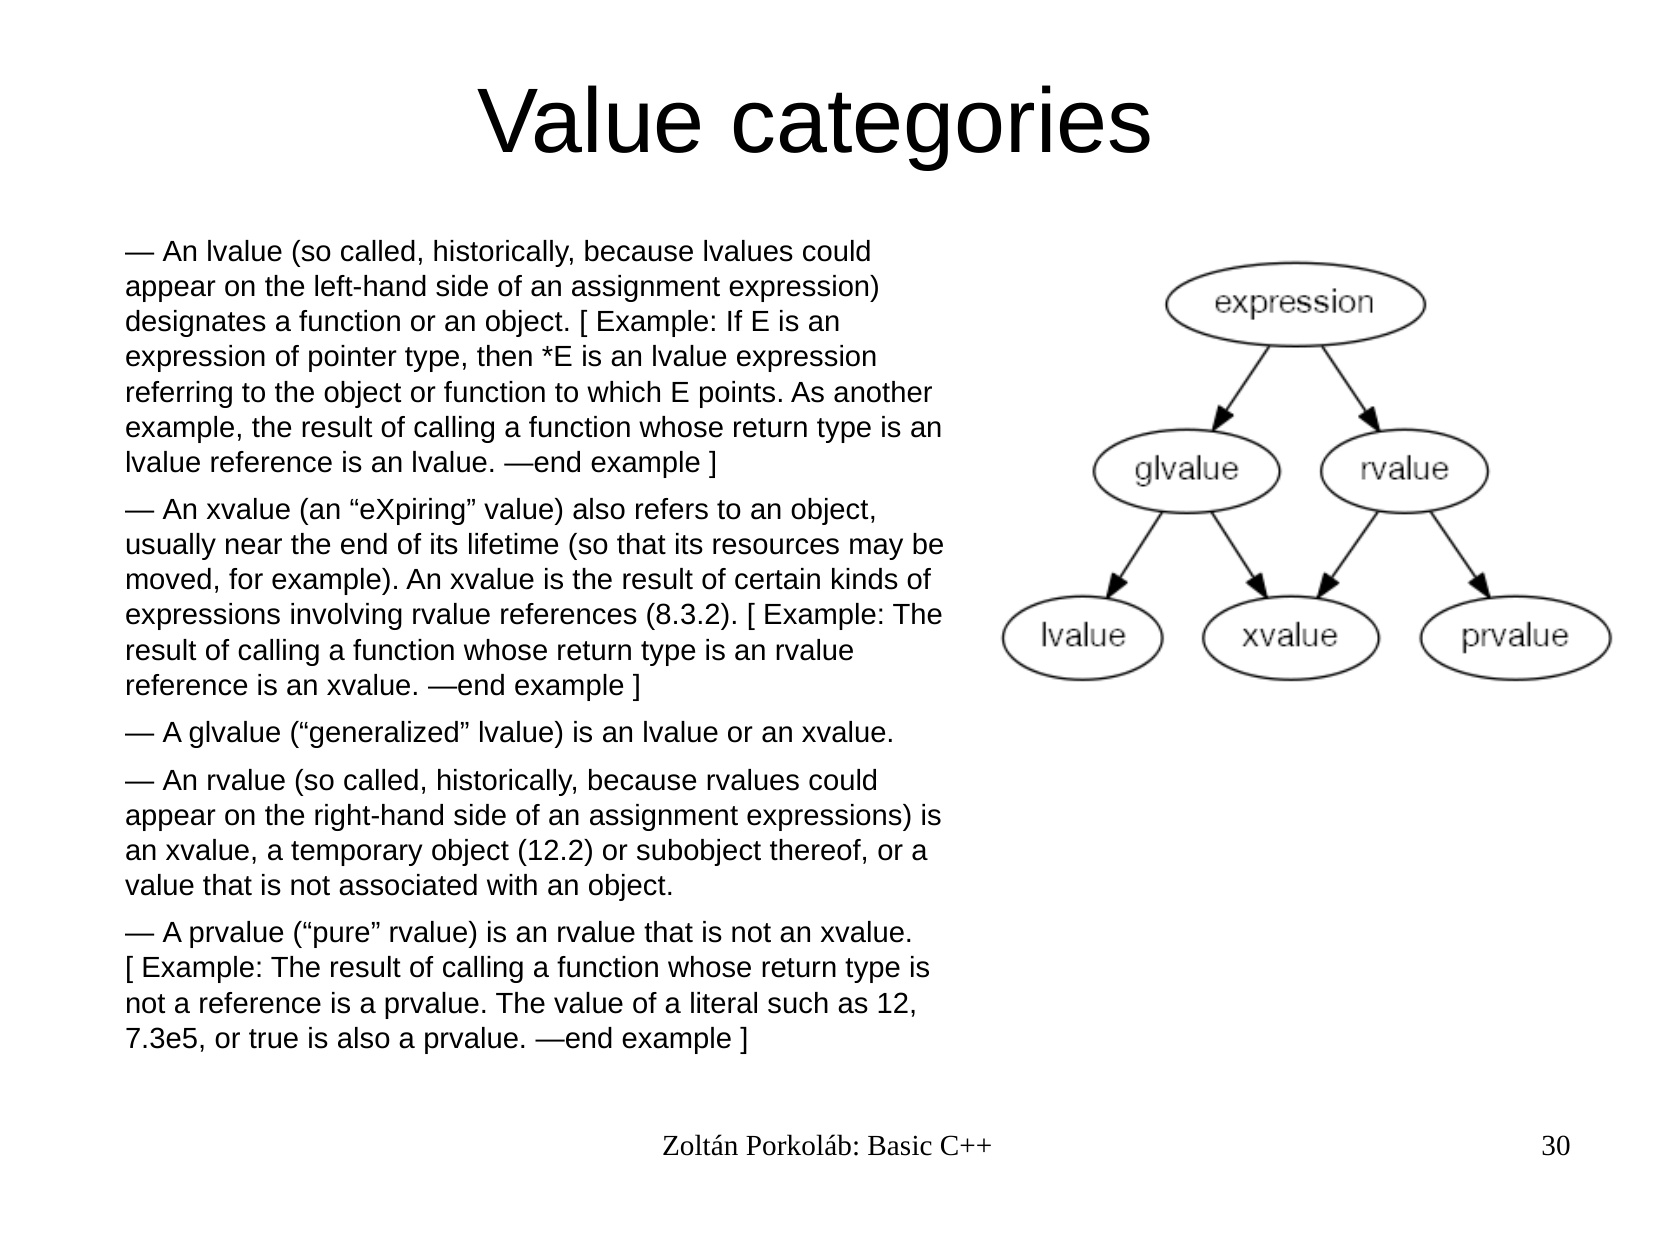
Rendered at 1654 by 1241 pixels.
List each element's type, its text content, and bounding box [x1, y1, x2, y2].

list — An lvalue (so called, historically, because lvalues could appear on the left-hand side of an assignment expression) designates a function or an object. [ Example: If E is an expression of pointer type, then *E is an lvalue expression referring to the object or function to which E points. As another example, the result of calling a function whose return type is an lvalue reference is an lvalue. —end example ] — An xvalue (an “eXpiring” value) also refers to an object, usually near the end of its lifetime (so that its resources may be moved, for example). An xvalue is the result of certain kinds of expressions involving rvalue references (8.3.2). [ Example: The result of calling a function whose return type is an rvalue reference is an xvalue. —end example ] — A glvalue (“generalized” lvalue) is an lvalue or an xvalue. — An rvalue (so called, historically, because rvalues could appear on the right-hand side of an assignment expressions) is an xvalue, a temporary object (12.2) or subobject thereof, or a value that is not associated with an object. — A prvalue (“pure” rvalue) is an rvalue that is not an xvalue. [ Example: The result of calling a function whose return type is not a reference is a prvalue. The value of a literal such as 12, 7.3e5, or true is also a prvalue. —end example ] [42, 232, 976, 1086]
title Value categories [465, 17, 1201, 215]
picture [994, 254, 1621, 691]
